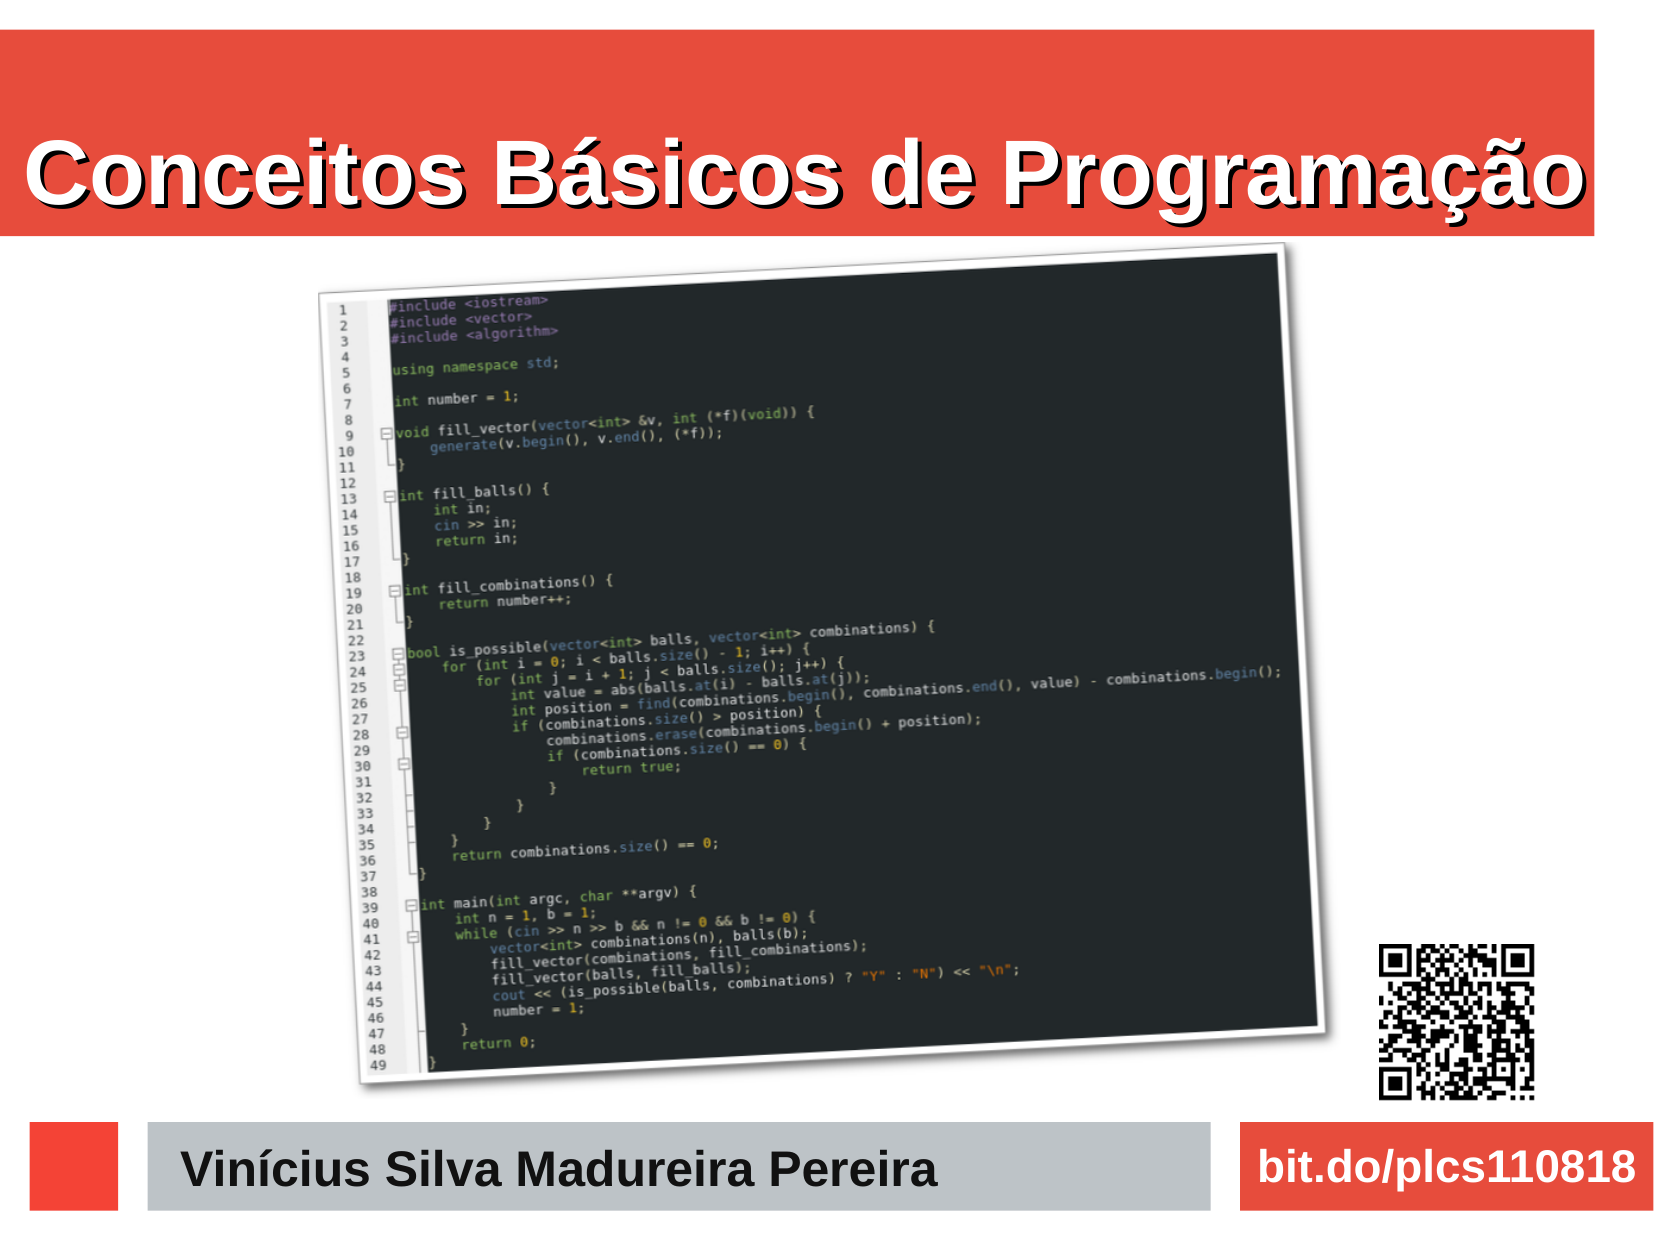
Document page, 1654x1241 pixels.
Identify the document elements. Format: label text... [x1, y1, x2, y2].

picture [318, 242, 1341, 1099]
text_box bit.do/plcs110818 [1228, 1133, 1654, 1205]
picture [1379, 944, 1536, 1102]
text_box Vinícius Silva Madureira Pereira [165, 1133, 1170, 1205]
title Conceitos Básicos de Programação [23, 19, 1619, 225]
